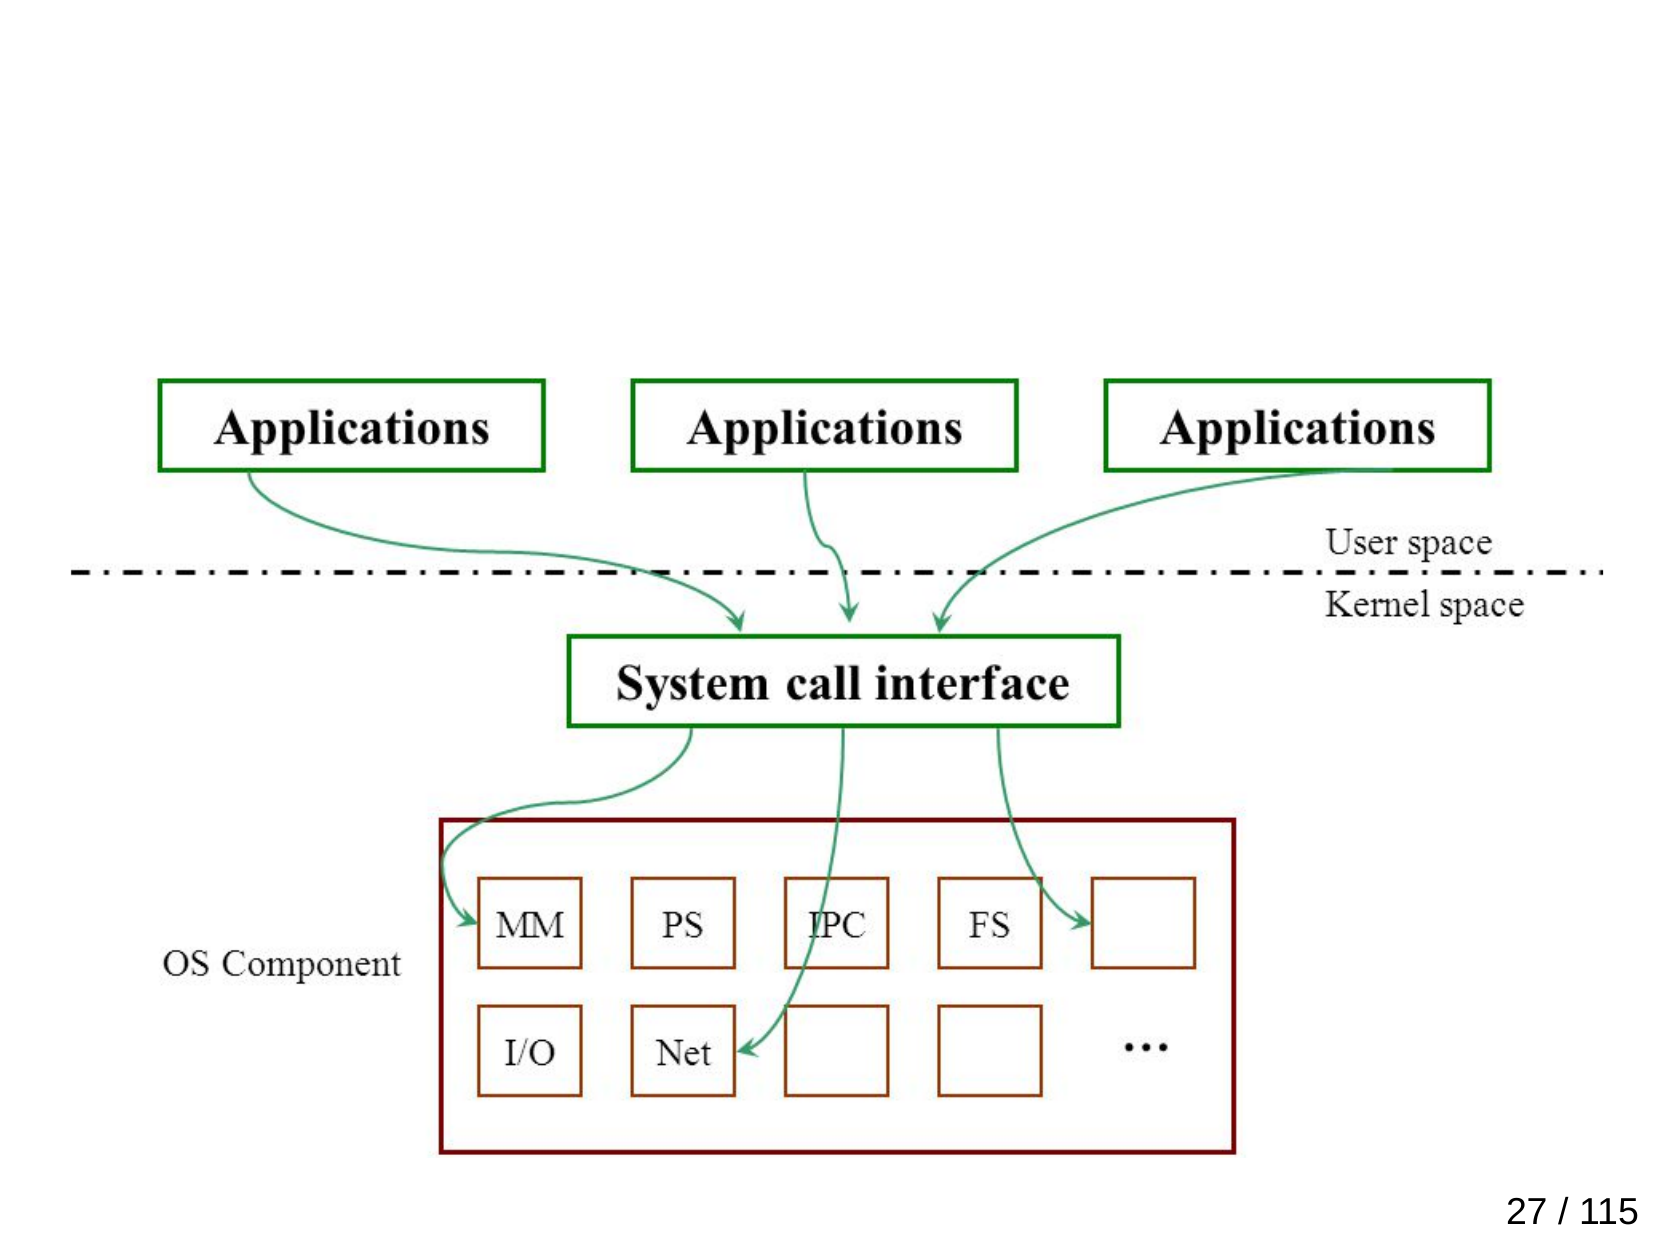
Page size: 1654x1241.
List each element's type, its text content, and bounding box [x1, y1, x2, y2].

text_box <number> / 115 [1380, 1183, 1654, 1241]
picture [70, 377, 1604, 1158]
